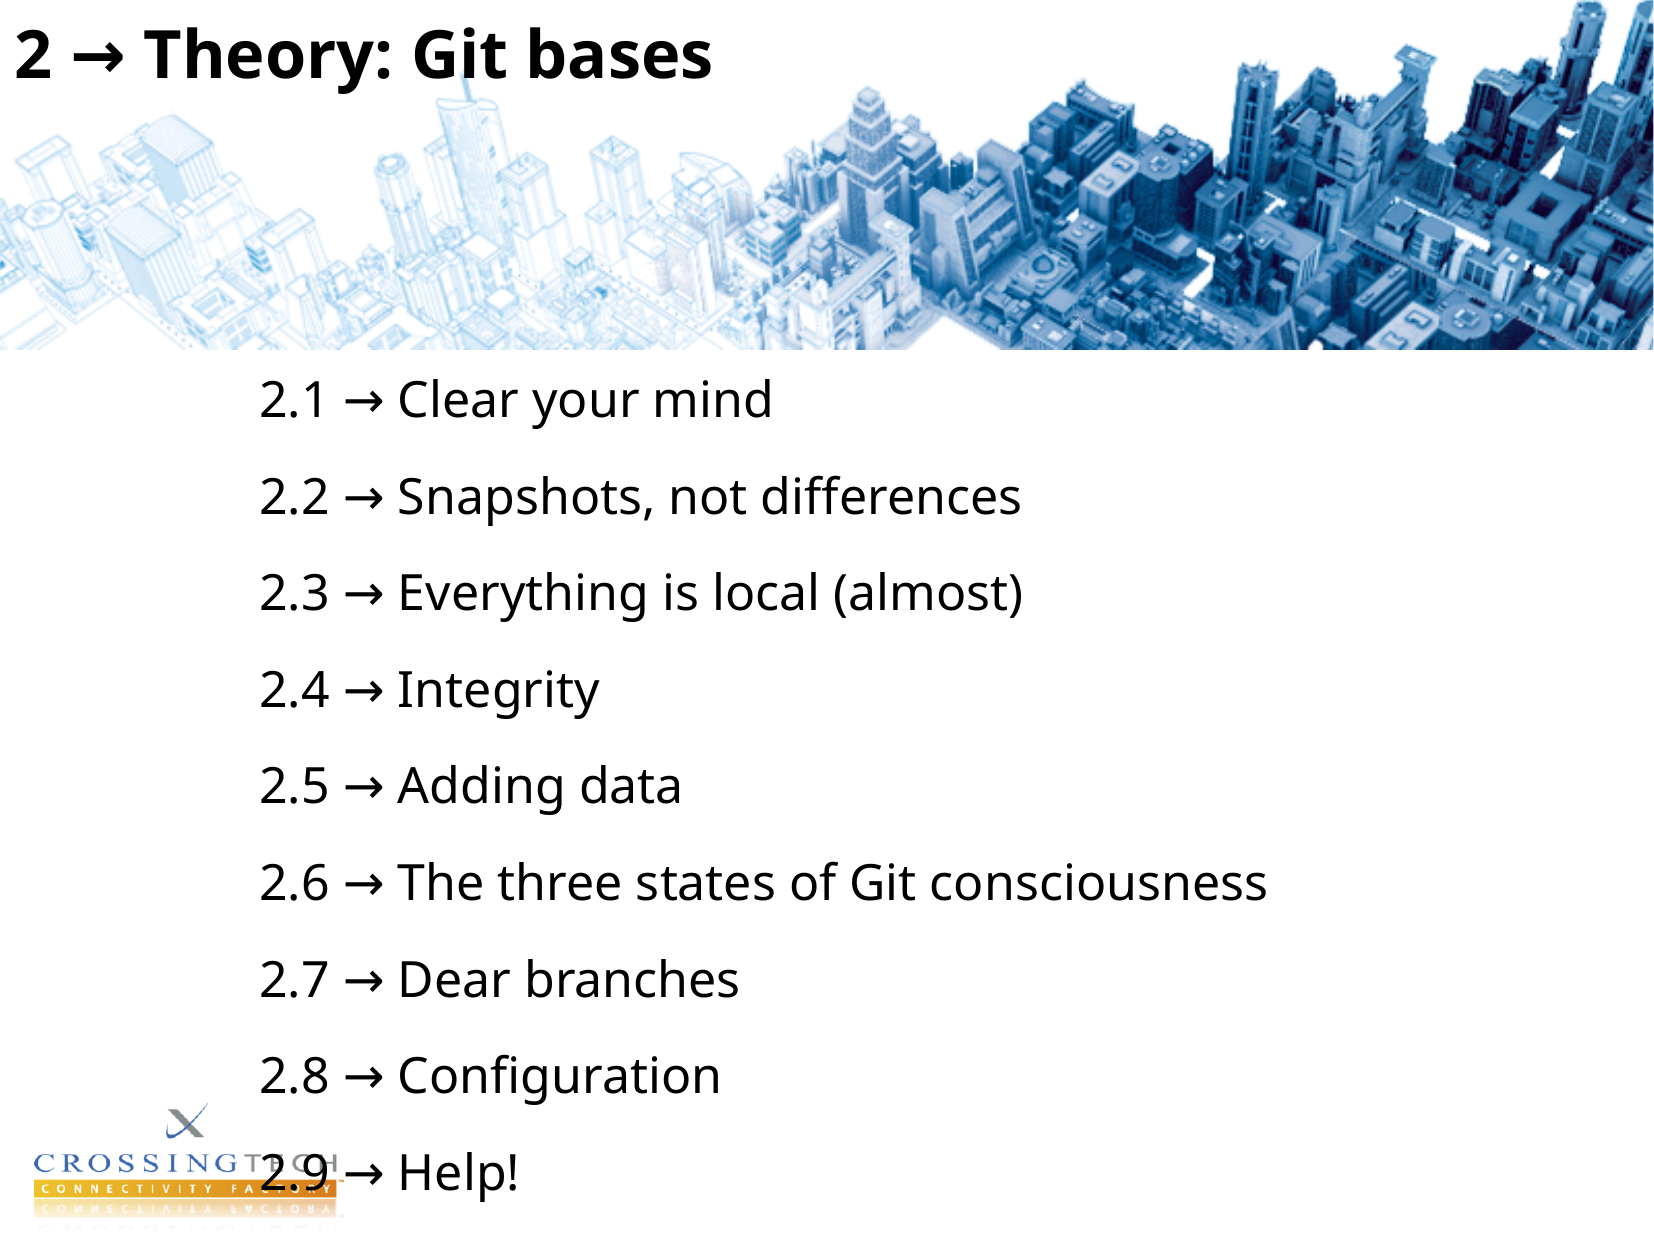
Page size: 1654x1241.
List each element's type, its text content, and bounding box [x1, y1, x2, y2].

picture [0, 0, 1654, 350]
text_box 2 → Theory: Git bases [0, 0, 913, 93]
picture [34, 1103, 344, 1237]
text_box 2.1 → Clear your mind 2.2 → Snapshots, not differences 2.3 → Everything is local (almost) 2.4 → Integrity 2.5 → Adding data 2.6 → The three states of Git consciousness 2.7 → Dear branches 2.8 → Configuration 2.9 → Help! [244, 356, 1570, 1090]
